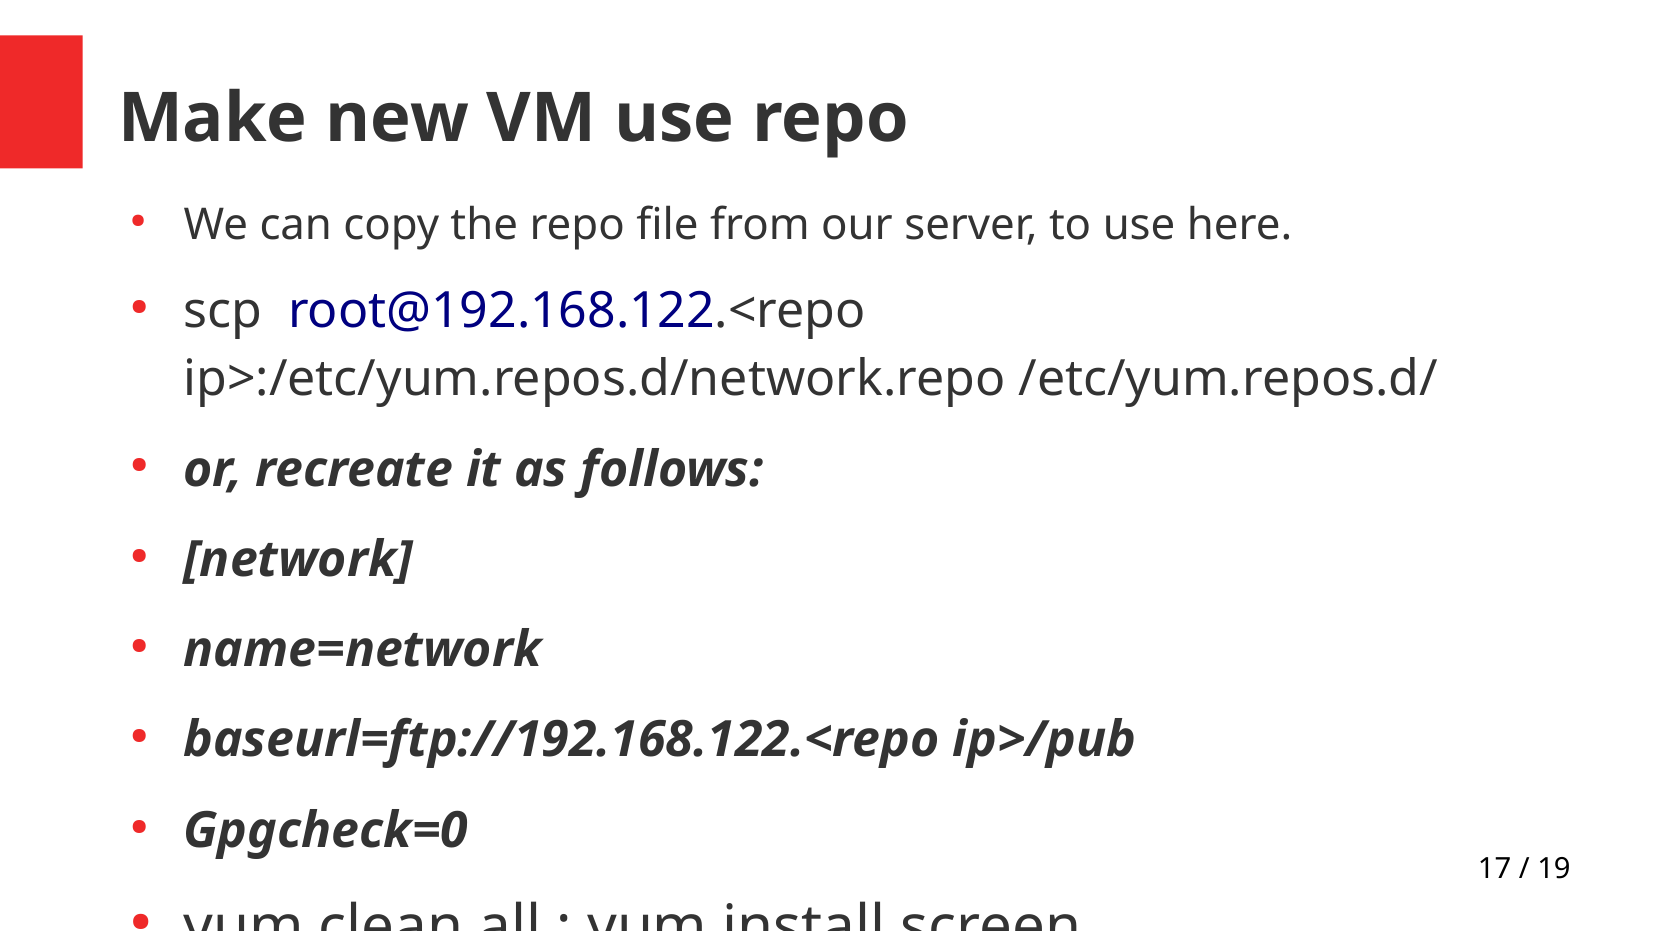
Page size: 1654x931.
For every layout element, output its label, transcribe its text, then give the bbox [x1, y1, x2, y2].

list We can copy the repo file from our server, to use here. scp root@192.168.122.<repo ip>:/etc/yum.repos.d/network.repo /etc/yum.repos.d/ or, recreate it as follows: [network] name=network baseurl=ftp://192.168.122.<repo ip>/pub Gpgcheck=0 yum clean all ; yum install screen [112, 192, 1531, 889]
title Make new VM use repo [118, 37, 1571, 193]
